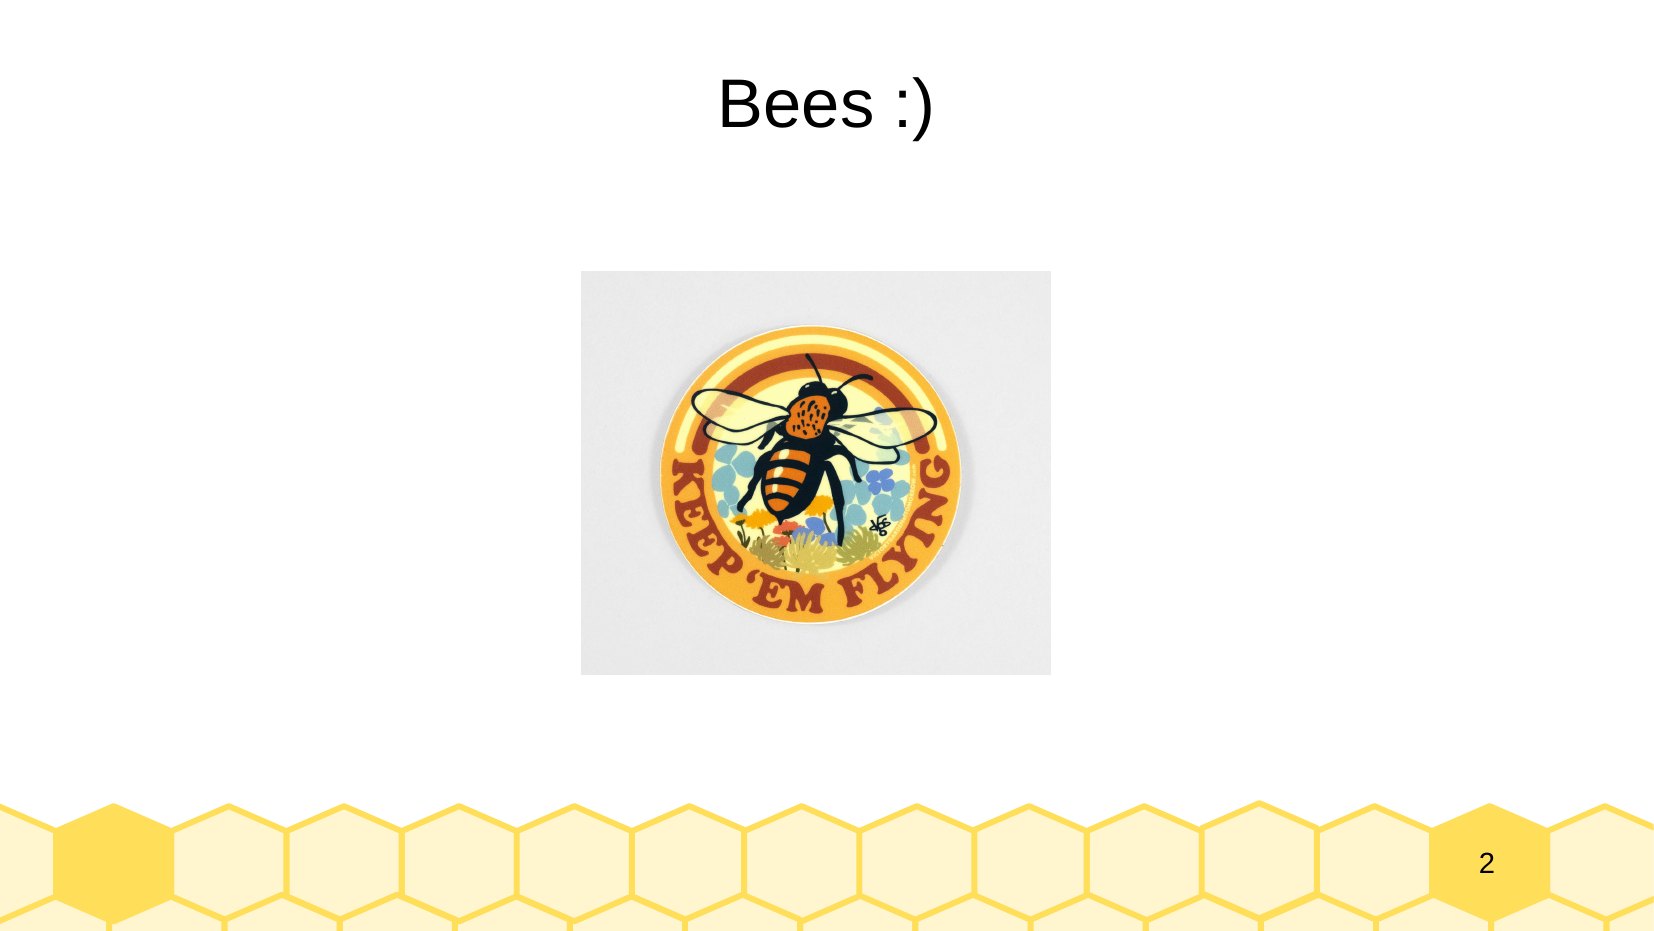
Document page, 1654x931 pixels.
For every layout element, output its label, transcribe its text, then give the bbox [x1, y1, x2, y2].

title Bees :) [88, 29, 1565, 178]
picture [581, 271, 1051, 676]
